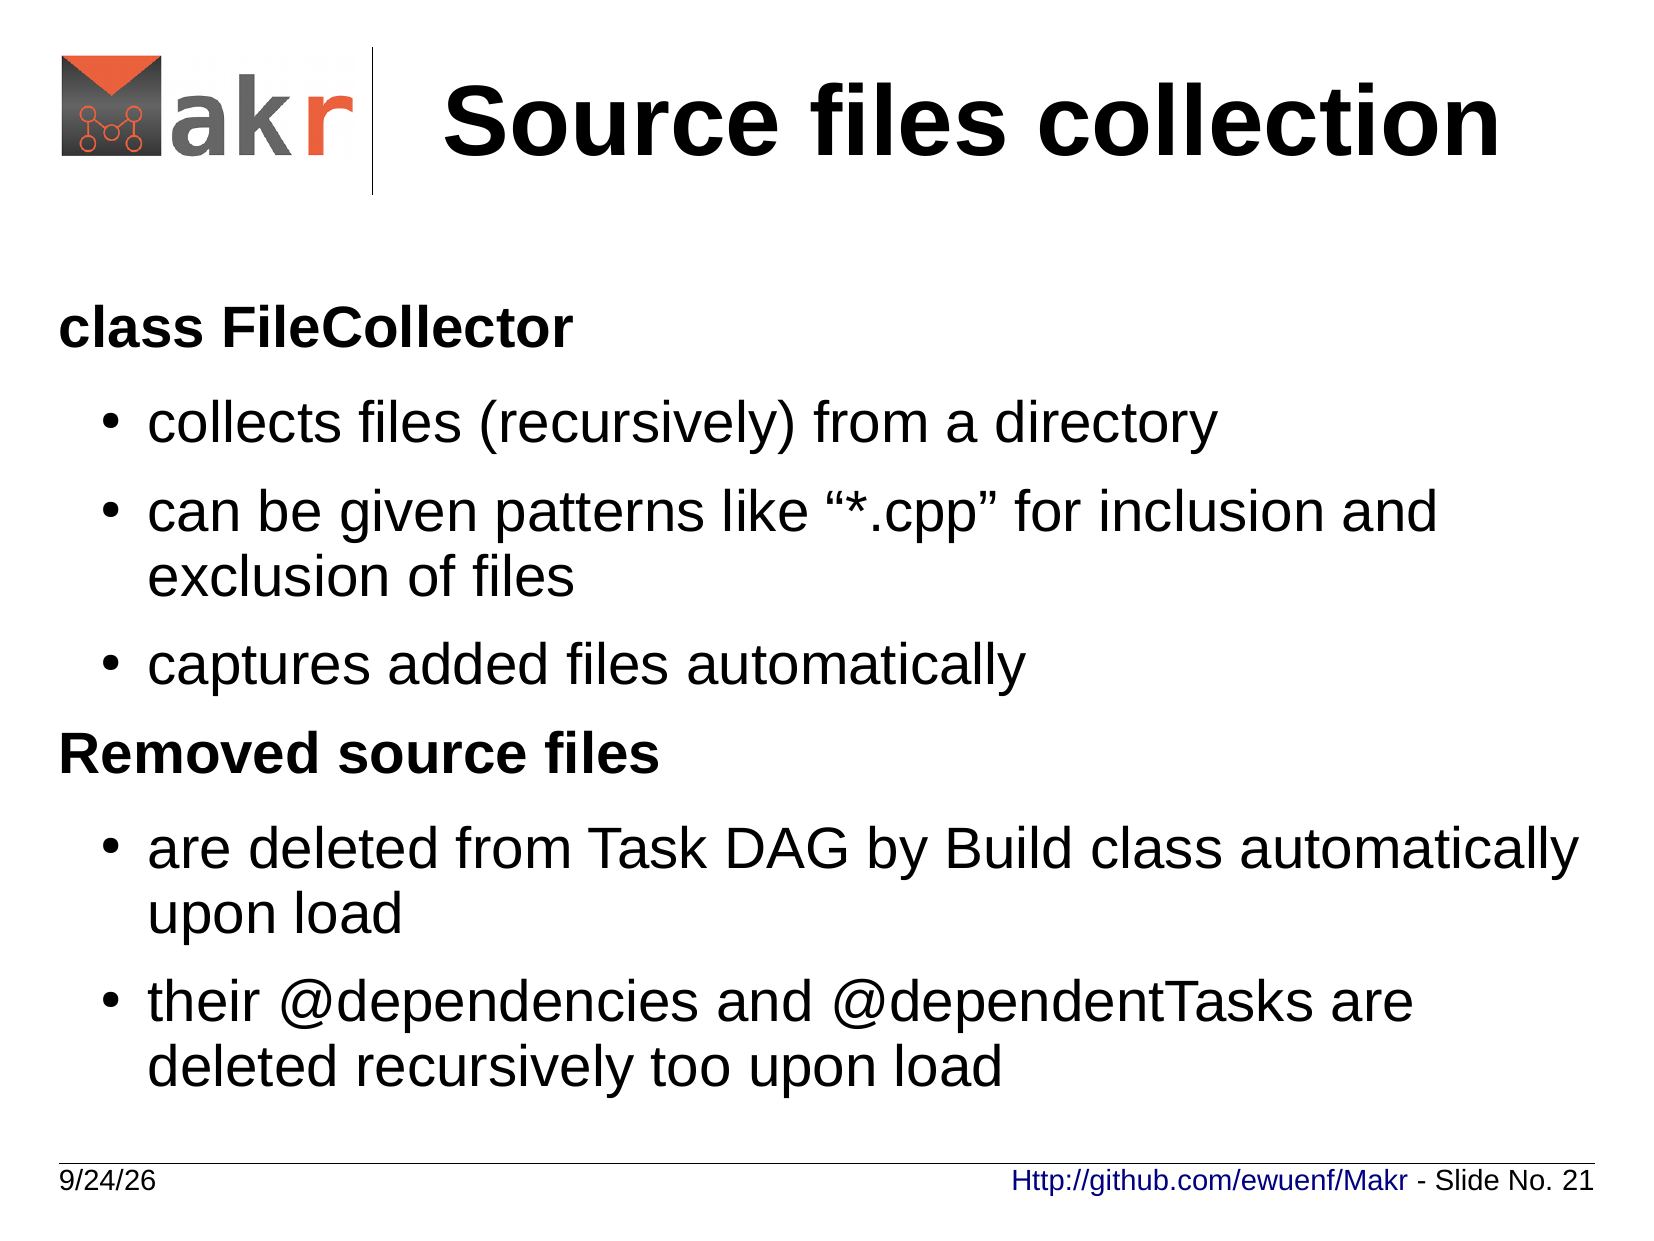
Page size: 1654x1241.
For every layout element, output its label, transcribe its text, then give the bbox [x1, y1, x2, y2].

picture [59, 53, 355, 158]
title Source files collection [442, 65, 1607, 177]
list class FileCollector collects files (recursively) from a directory can be given patterns like “*.cpp” for inclusion and exclusion of files captures added files automatically Removed source files are deleted from Task DAG by Build class automatically upon load their @dependencies and @dependentTasks are deleted recursively too upon load [59, 295, 1595, 1114]
